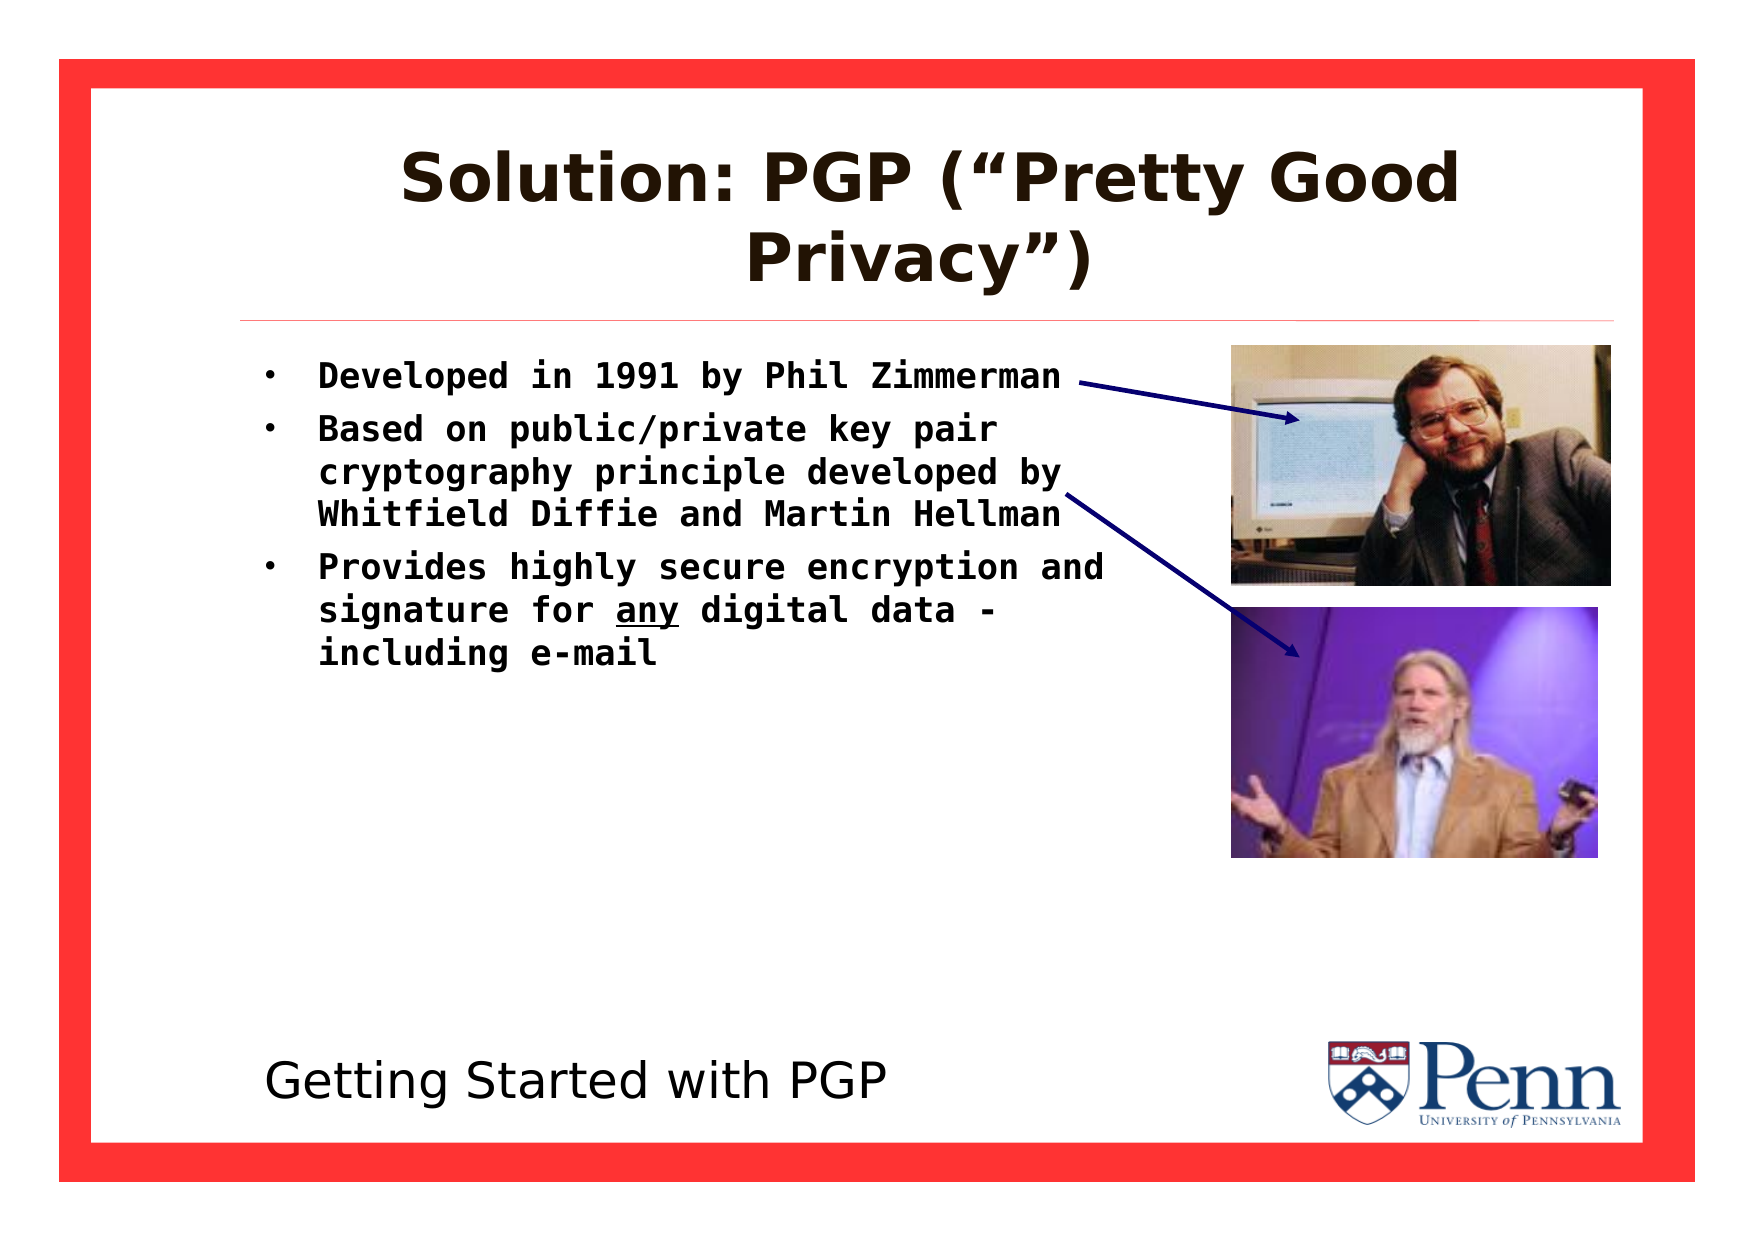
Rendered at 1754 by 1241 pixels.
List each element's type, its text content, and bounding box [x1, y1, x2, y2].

picture [1231, 345, 1611, 586]
picture [1231, 607, 1598, 858]
picture [1327, 1039, 1621, 1128]
list Developed in 1991 by Phil Zimmerman Based on public/private key pair cryptography principle developed by Whitfield Diffie and Martin Hellman Provides highly secure encryption and signature for any digital data - including e-mail [249, 345, 1191, 1020]
title Solution: PGP (“Pretty Good Privacy”) [249, 120, 1614, 309]
